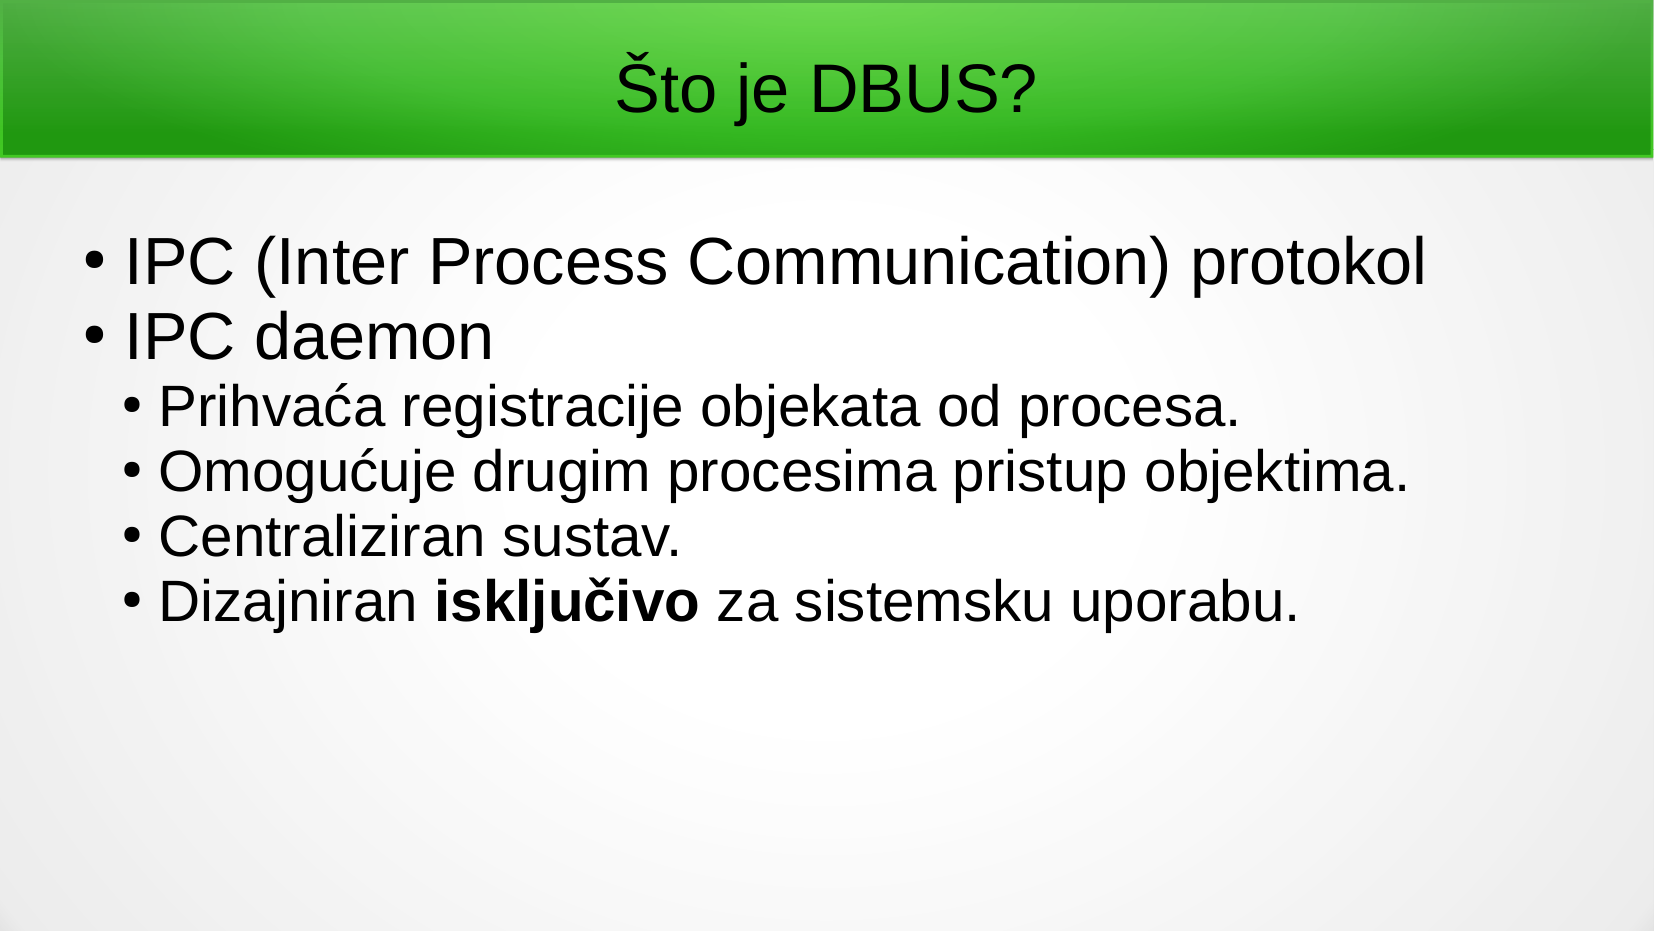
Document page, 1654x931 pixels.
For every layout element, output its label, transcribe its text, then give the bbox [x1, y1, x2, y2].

subtitle IPC (Inter Process Communication) protokol IPC daemon Prihvaća registracije objekata od procesa. Omogućuje drugim procesima pristup objektima. Centraliziran sustav. Dizajniran isključivo za sistemsku uporabu. [82, 224, 1571, 764]
title Što je DBUS? [82, 35, 1571, 142]
